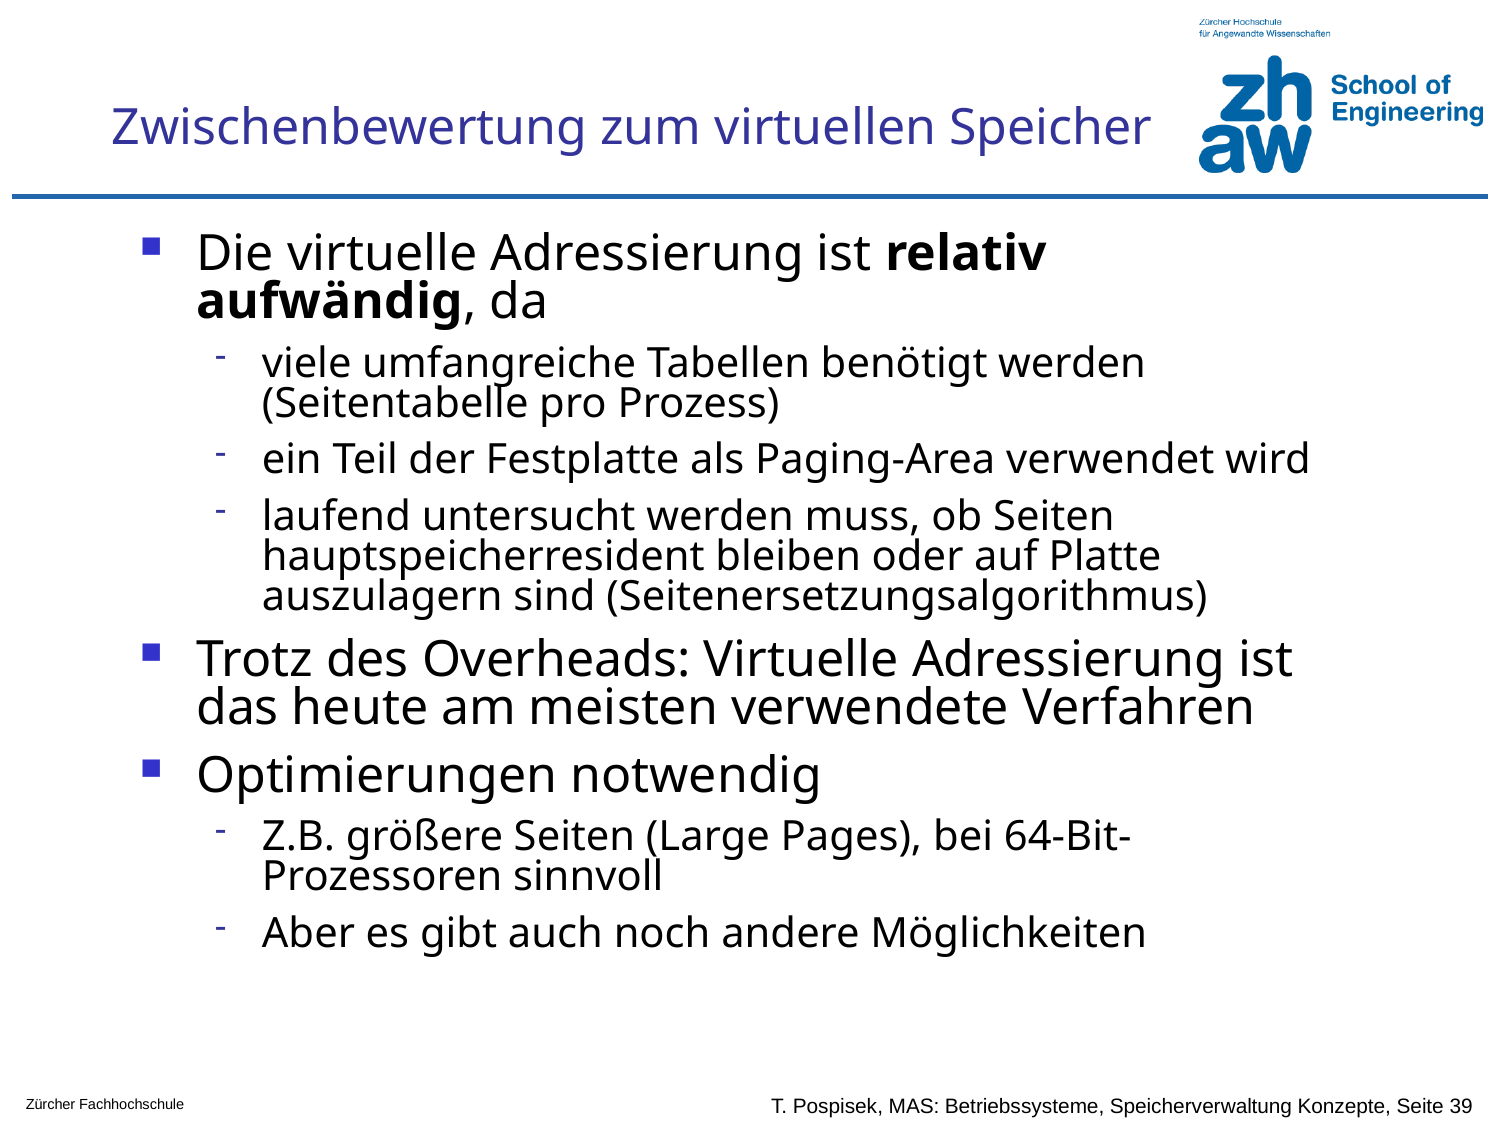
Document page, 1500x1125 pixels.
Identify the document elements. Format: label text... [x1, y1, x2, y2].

list Die virtuelle Adressierung ist relativ aufwändig, da viele umfangreiche Tabellen benötigt werden (Seitentabelle pro Prozess) ein Teil der Festplatte als Paging-Area verwendet wird laufend untersucht werden muss, ob Seiten hauptspeicherresident bleiben oder auf Platte auszulagern sind (Seitenersetzungsalgorithmus) Trotz des Overheads: Virtuelle Adressierung ist das heute am meisten verwendete Verfahren Optimierungen notwendig Z.B. größere Seiten (Large Pages), bei 64-Bit-Prozessoren sinnvoll Aber es gibt auch noch andere Möglichkeiten [125, 224, 1350, 1059]
picture [1199, 19, 1483, 173]
title Zwischenbewertung zum virtuellen Speicher [96, 50, 1182, 163]
